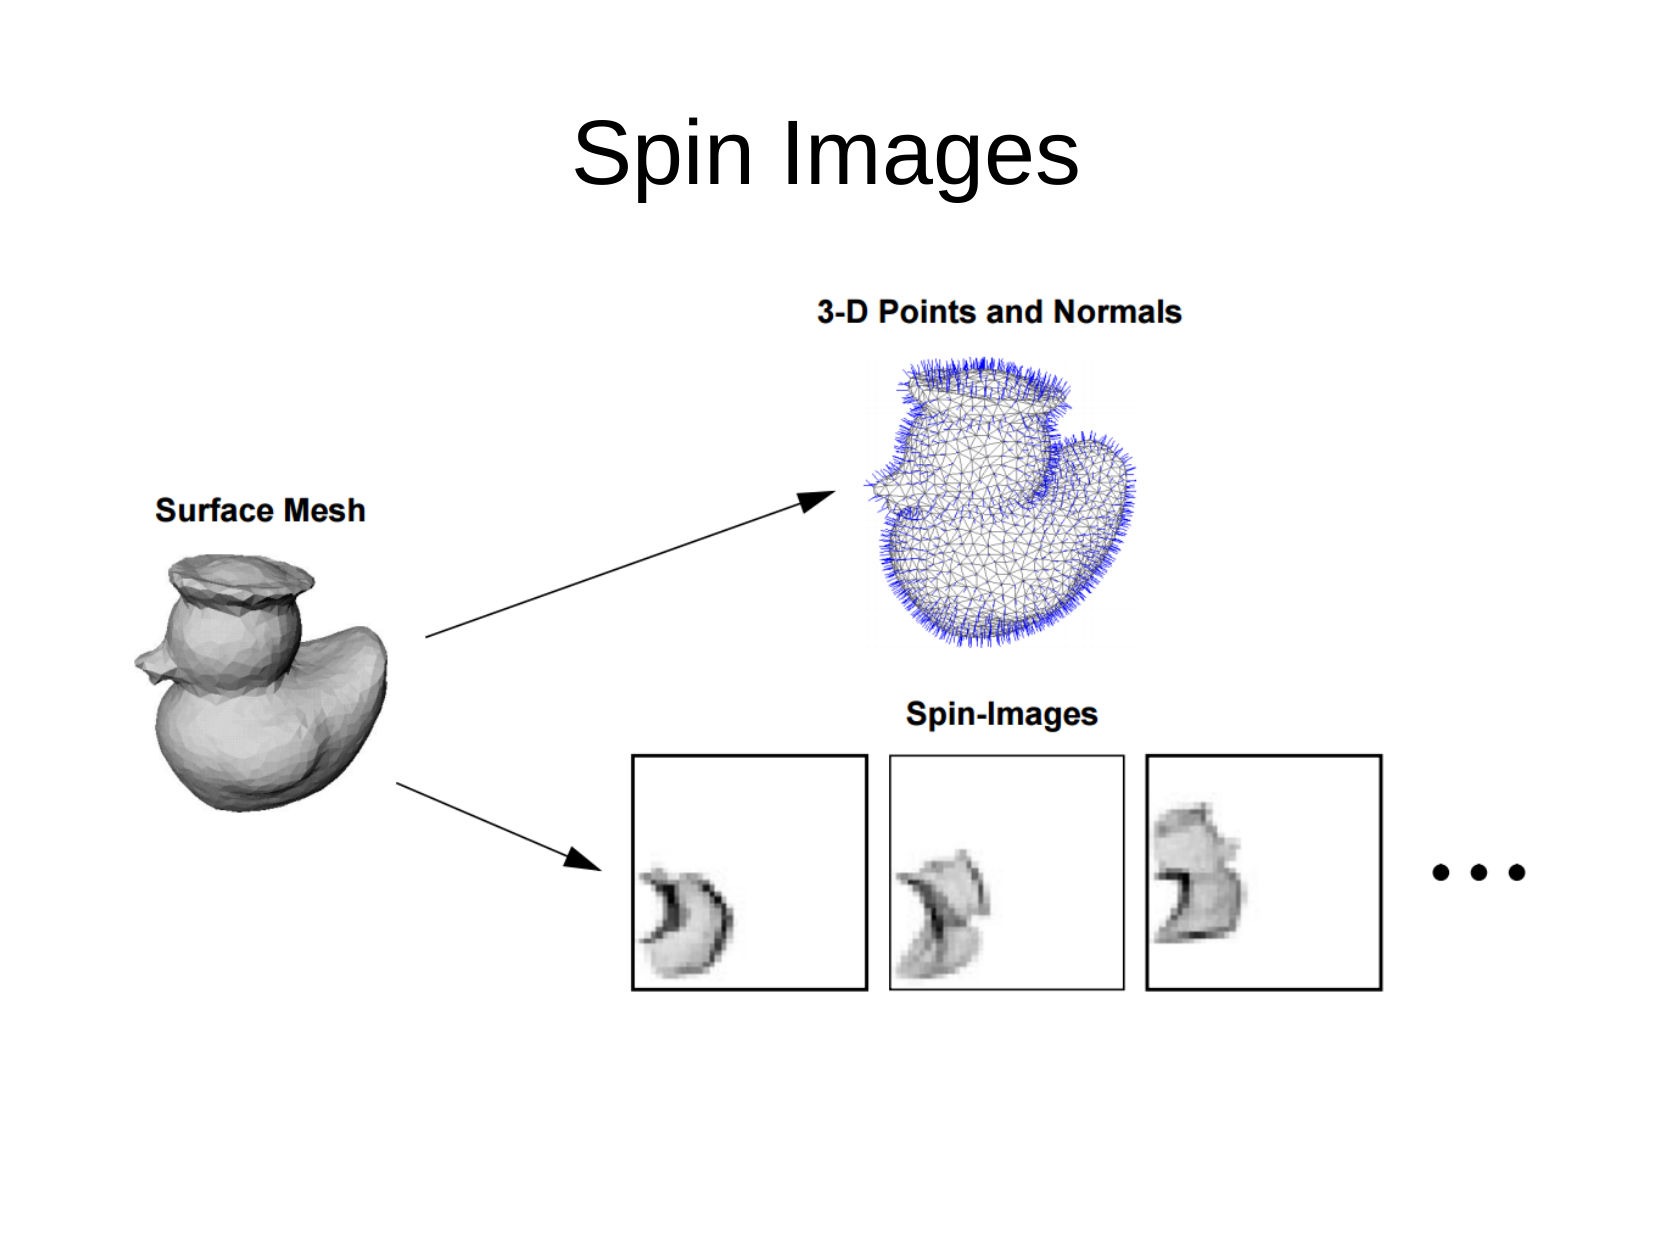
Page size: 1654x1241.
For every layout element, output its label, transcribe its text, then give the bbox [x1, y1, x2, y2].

title Spin Images [82, 49, 1571, 257]
picture [110, 290, 1543, 1010]
